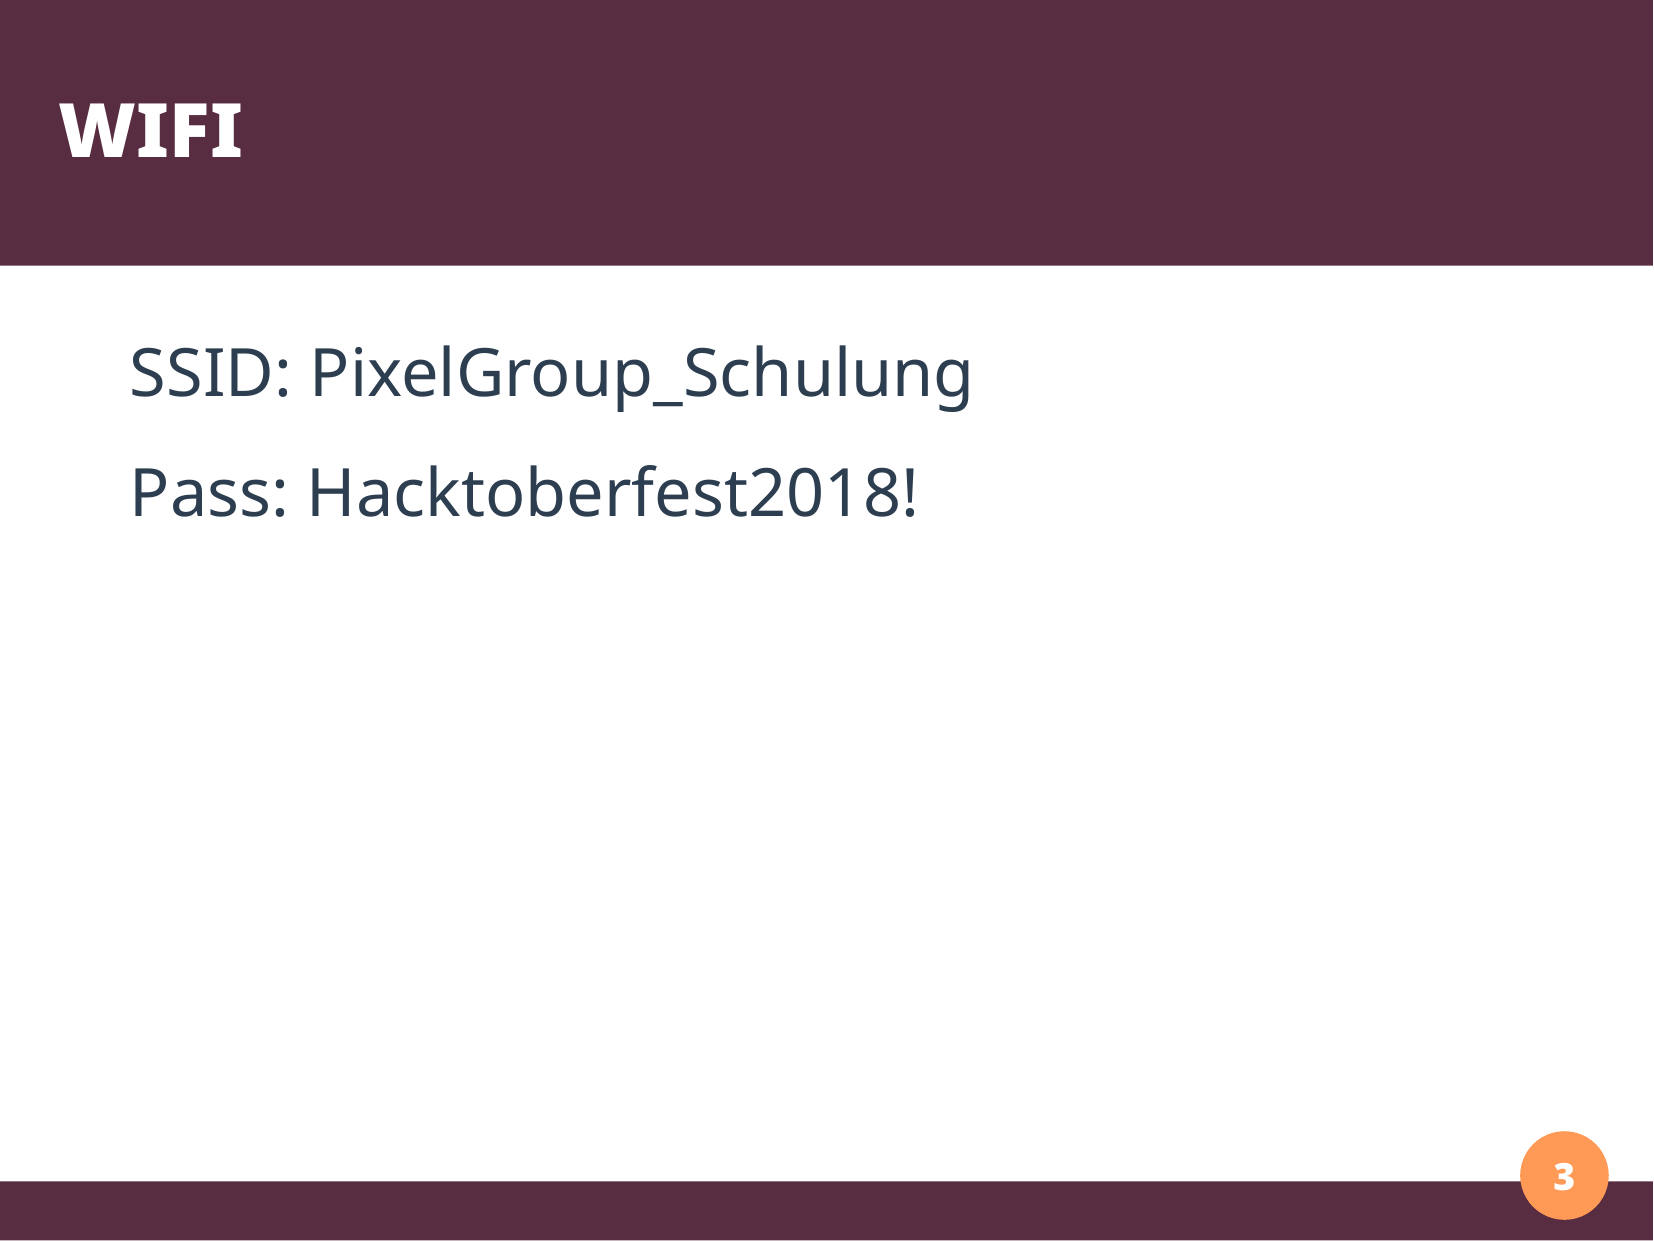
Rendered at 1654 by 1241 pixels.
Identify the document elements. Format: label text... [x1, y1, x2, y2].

title WIFI [58, 49, 1594, 207]
list SSID: PixelGroup_Schulung Pass: Hacktoberfest2018! [58, 324, 1594, 1152]
